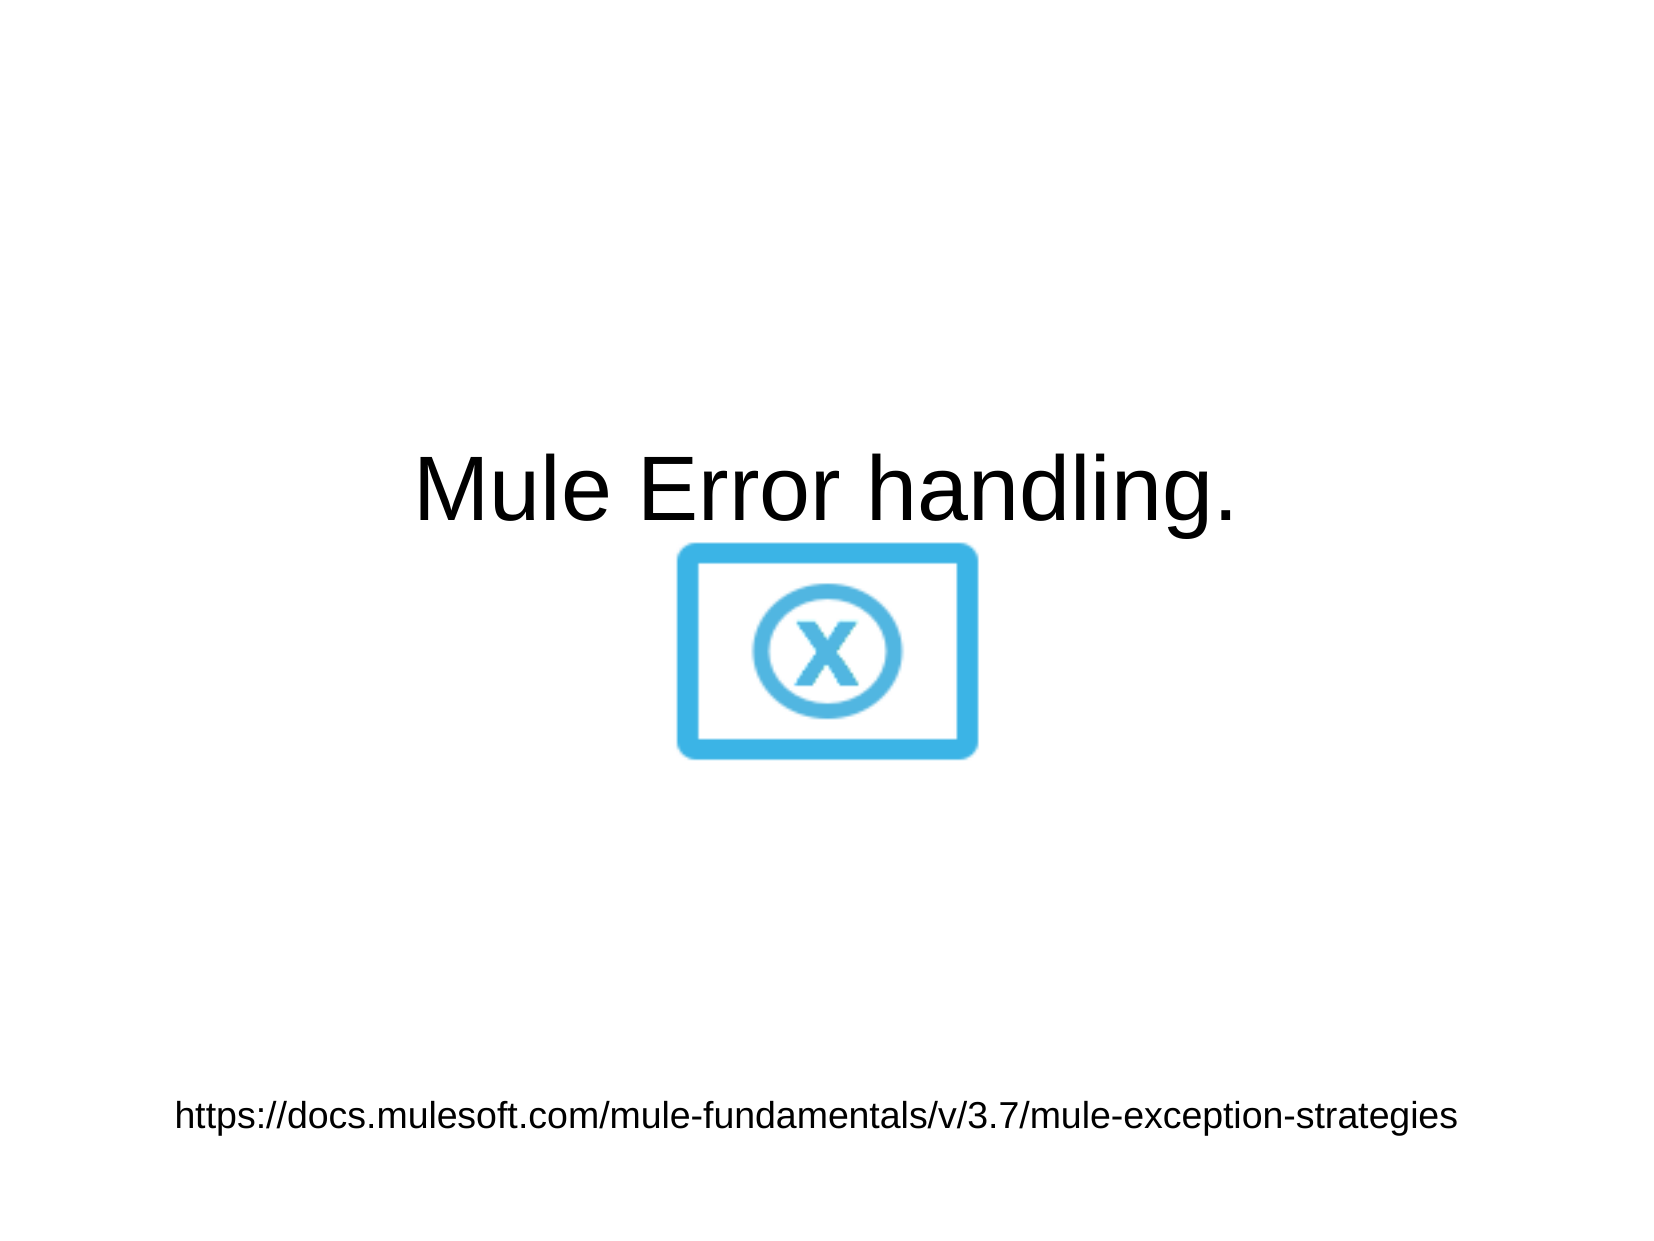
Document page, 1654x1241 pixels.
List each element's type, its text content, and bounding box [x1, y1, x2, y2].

text_box Mule Error handling. [82, 380, 1571, 588]
picture [670, 531, 987, 769]
text_box https://docs.mulesoft.com/mule-fundamentals/v/3.7/mule-exception-strategies [159, 1087, 1474, 1144]
